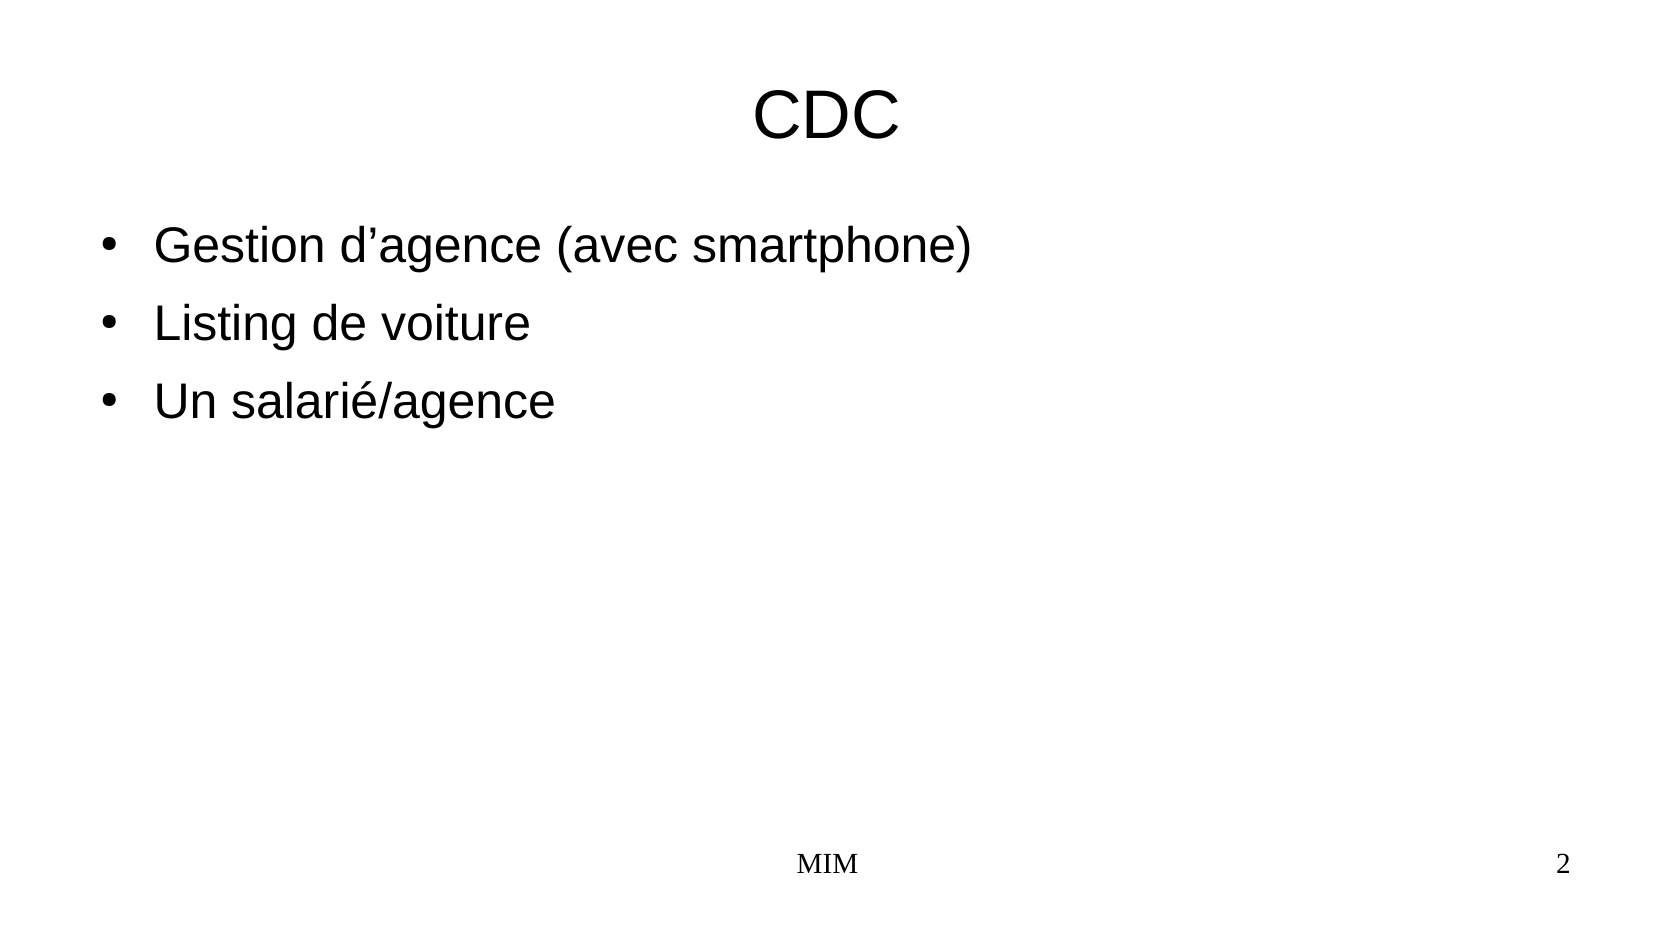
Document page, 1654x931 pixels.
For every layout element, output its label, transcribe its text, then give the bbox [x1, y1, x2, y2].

title CDC [82, 37, 1571, 193]
list Gestion d’agence (avec smartphone) Listing de voiture Un salarié/agence [82, 217, 1571, 758]
